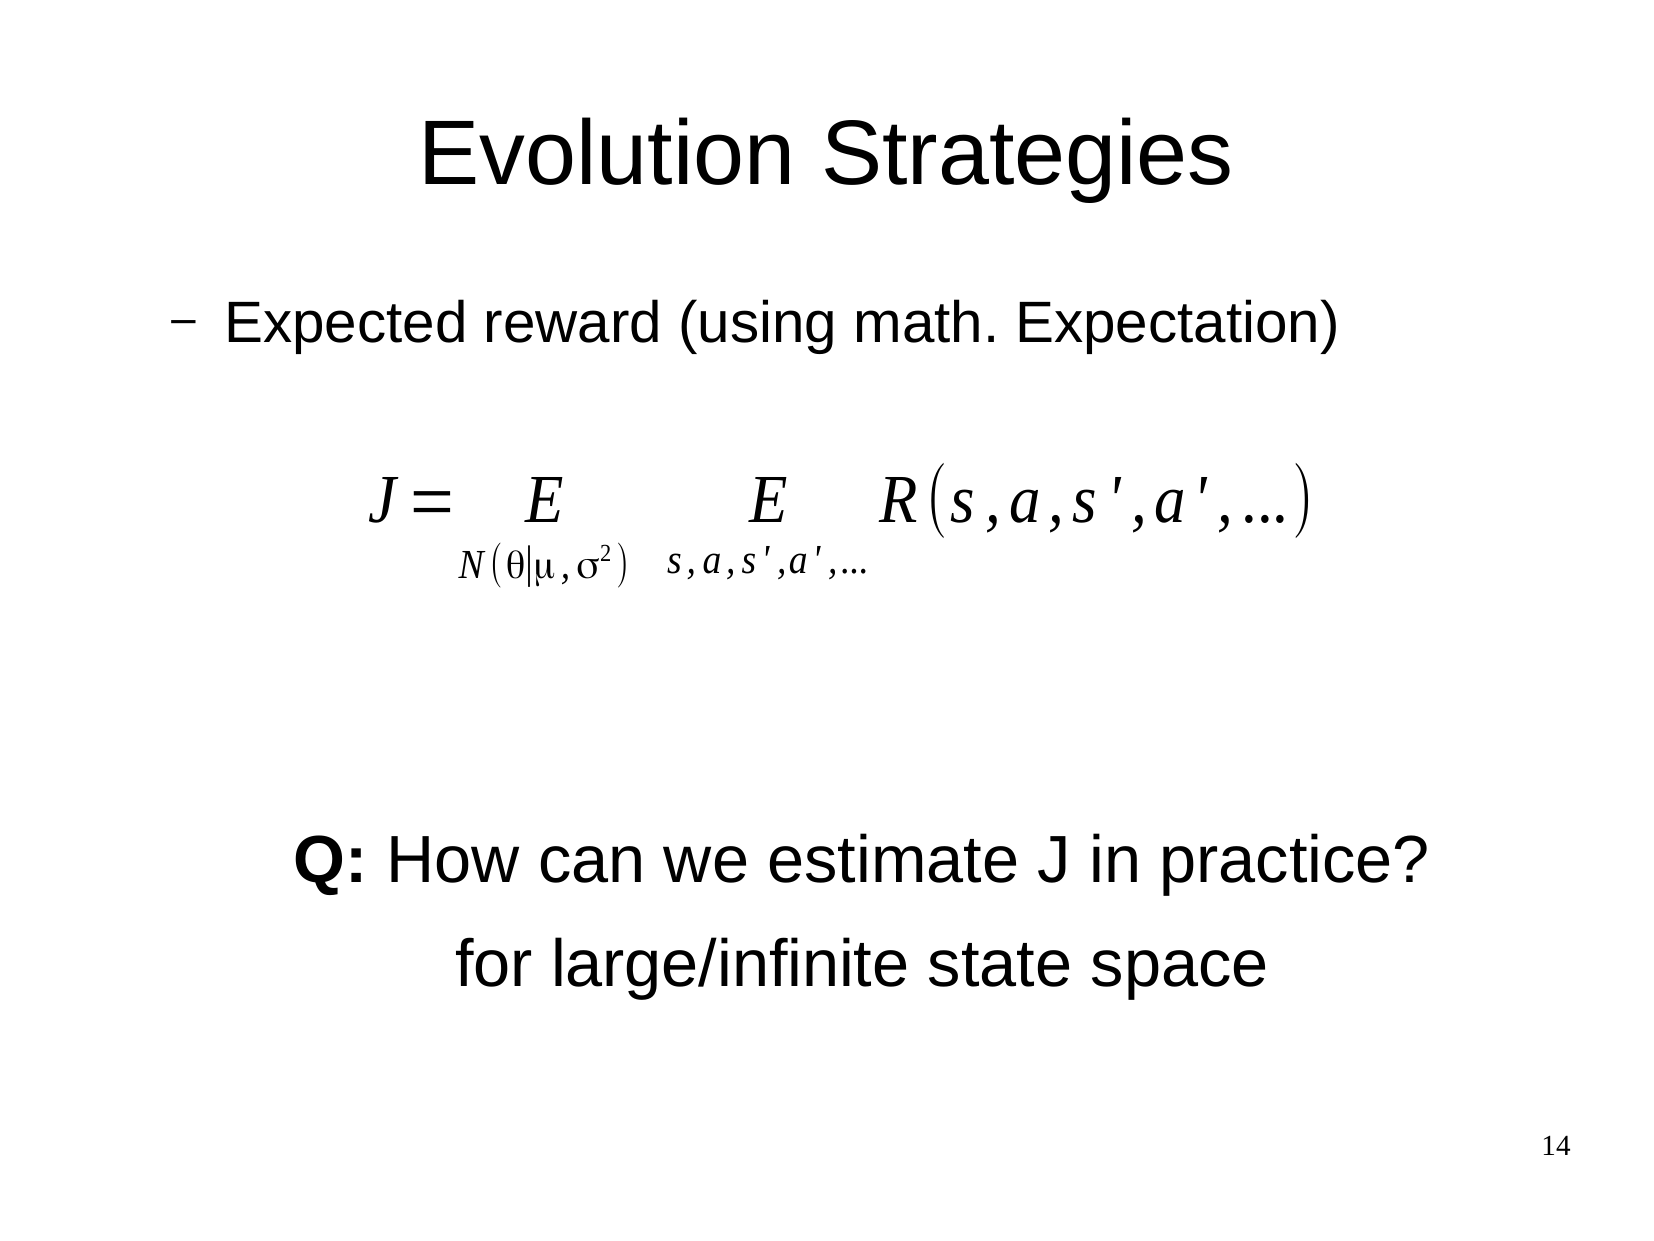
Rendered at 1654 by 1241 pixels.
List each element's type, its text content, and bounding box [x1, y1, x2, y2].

title Evolution Strategies [82, 49, 1571, 257]
chart [352, 457, 1327, 592]
list Expected reward (using math. Expectation) Q: How can we estimate J in practice? for large/infinite state space [82, 290, 1571, 1241]
